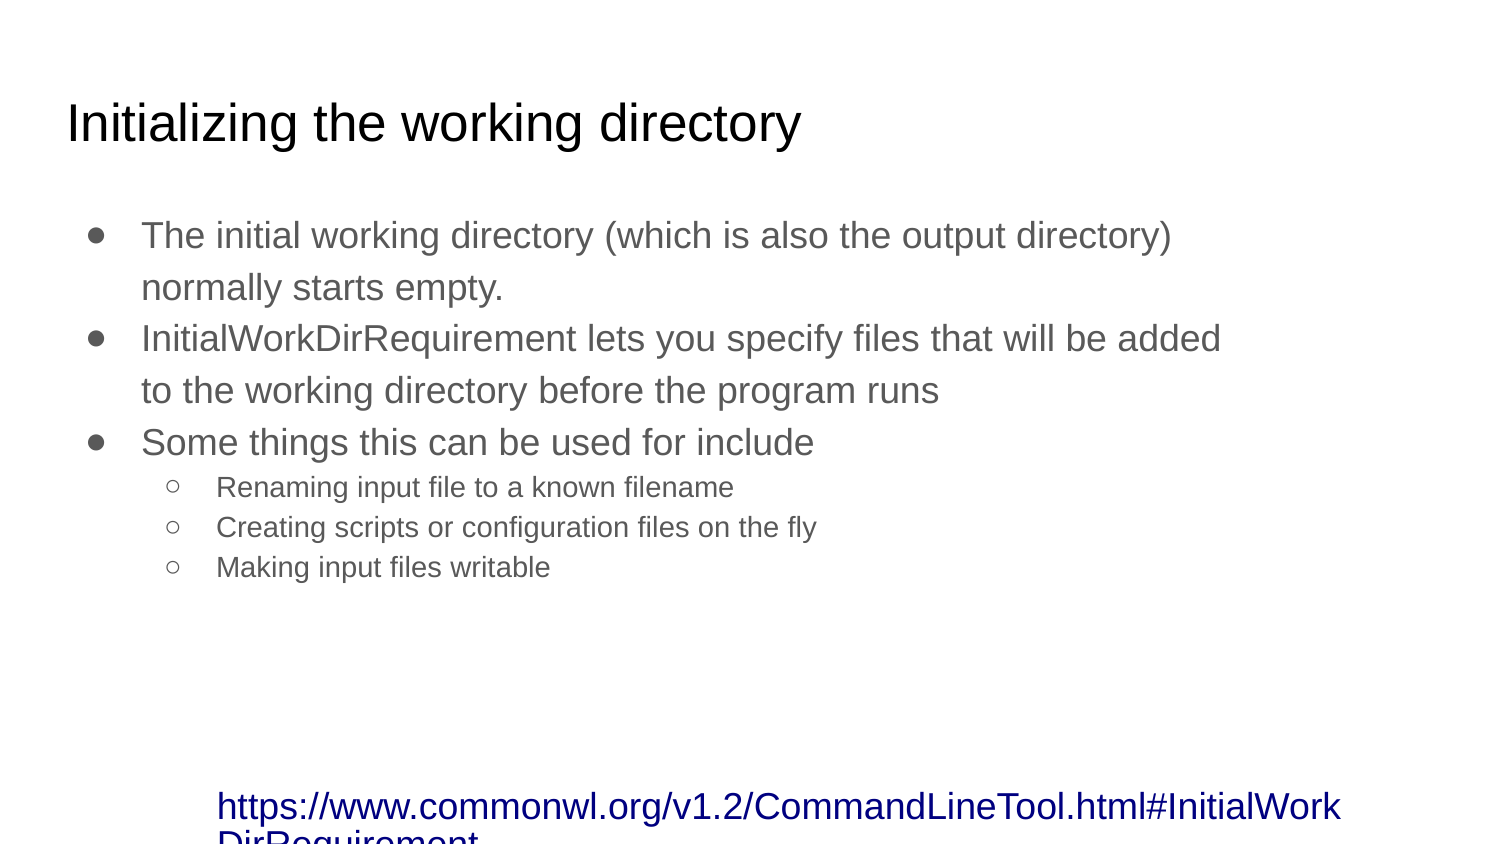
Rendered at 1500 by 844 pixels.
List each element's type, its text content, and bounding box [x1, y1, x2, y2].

title Initializing the working directory [51, 72, 1449, 167]
text_box https://www.commonwl.org/v1.2/CommandLineTool.html#InitialWorkDirRequirement [201, 767, 1378, 843]
list The initial working directory (which is also the output directory) normally starts empty. InitialWorkDirRequirement lets you specify files that will be added to the working directory before the program runs Some things this can be used for include Renaming input file to a known filename Creating scripts or configuration files on the fly Making input files writable [51, 189, 1240, 750]
